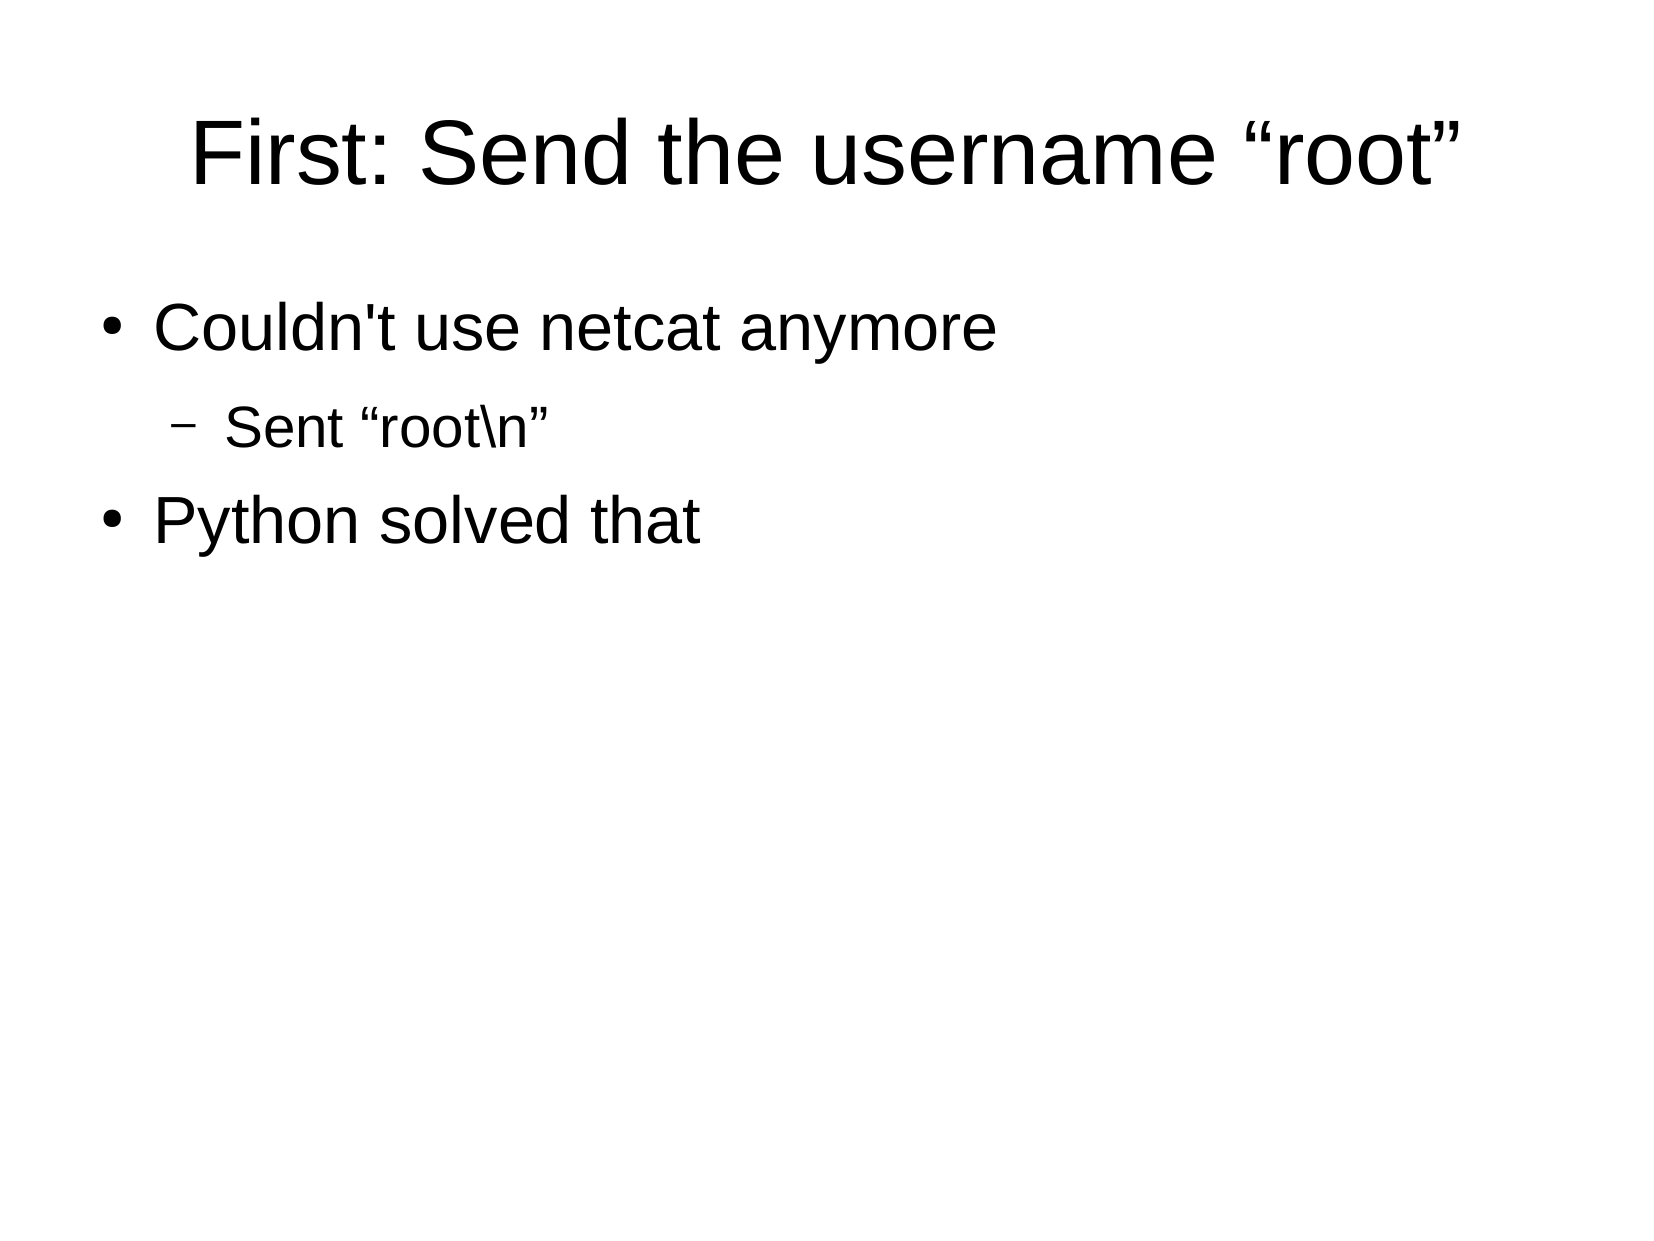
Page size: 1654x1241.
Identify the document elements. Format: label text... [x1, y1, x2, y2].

list Couldn't use netcat anymore Sent “root\n” Python solved that [82, 290, 1571, 1010]
title First: Send the username “root” [82, 49, 1571, 257]
